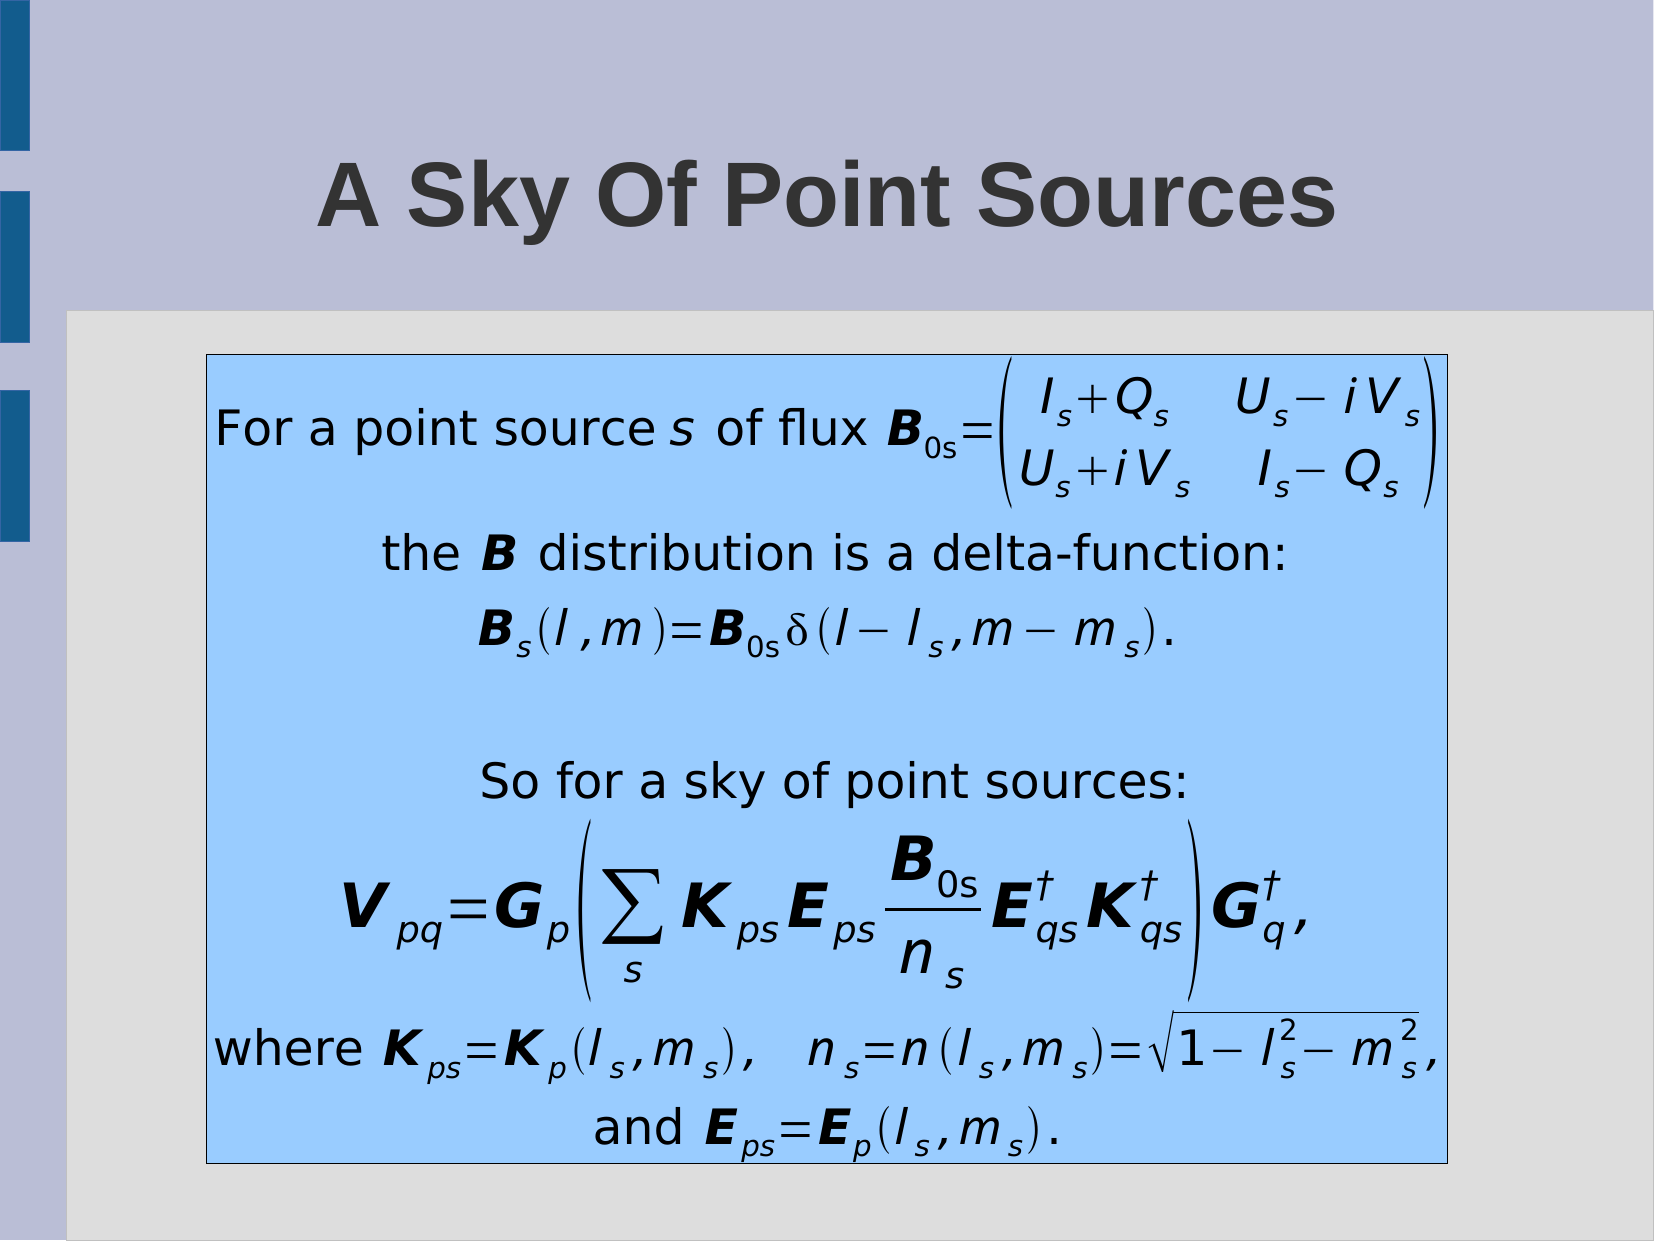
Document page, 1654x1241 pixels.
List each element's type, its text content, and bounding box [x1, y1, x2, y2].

title A Sky Of Point Sources [121, 91, 1534, 299]
chart [206, 354, 1448, 1164]
